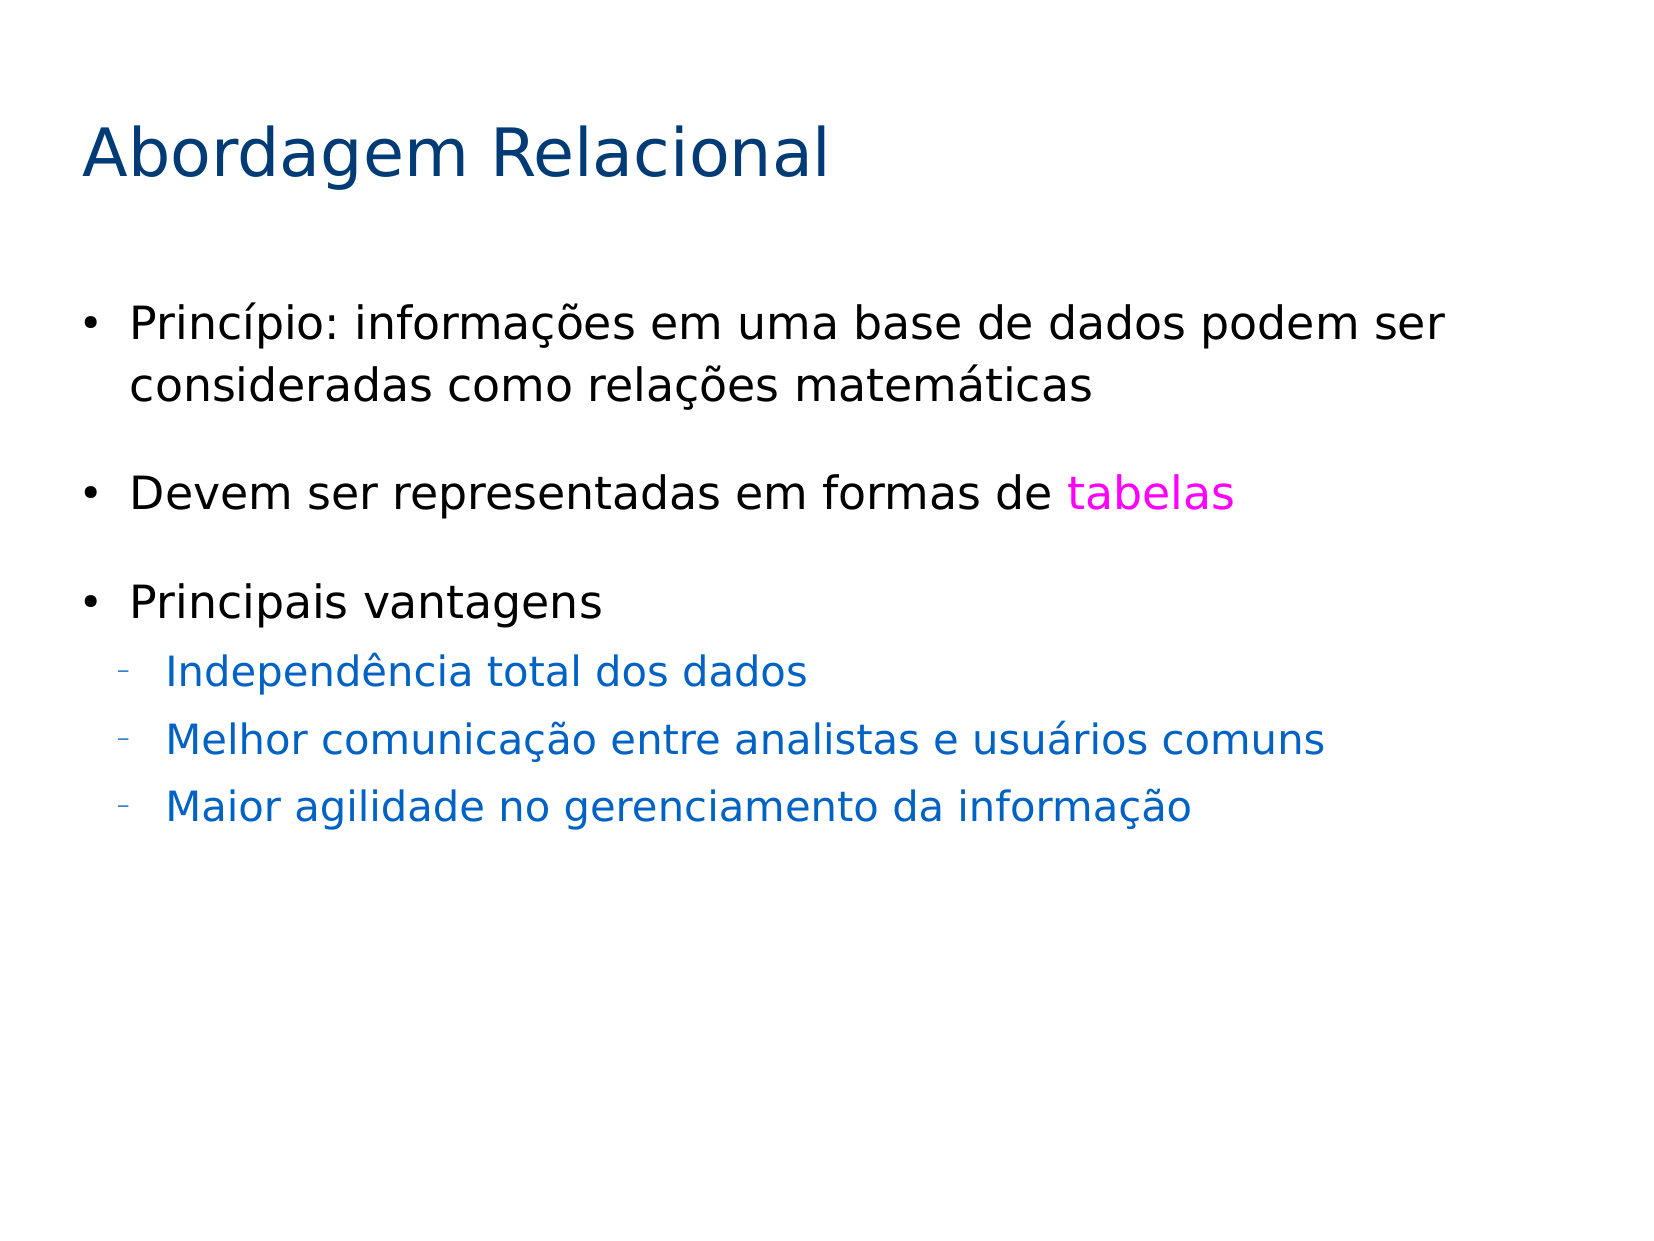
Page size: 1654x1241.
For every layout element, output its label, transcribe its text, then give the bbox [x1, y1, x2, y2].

list Princípio: informações em uma base de dados podem ser consideradas como relações matemáticas Devem ser representadas em formas de tabelas Principais vantagens Independência total dos dados Melhor comunicação entre analistas e usuários comuns Maior agilidade no gerenciamento da informação [82, 289, 1571, 1108]
title Abordagem Relacional [82, 75, 1571, 231]
